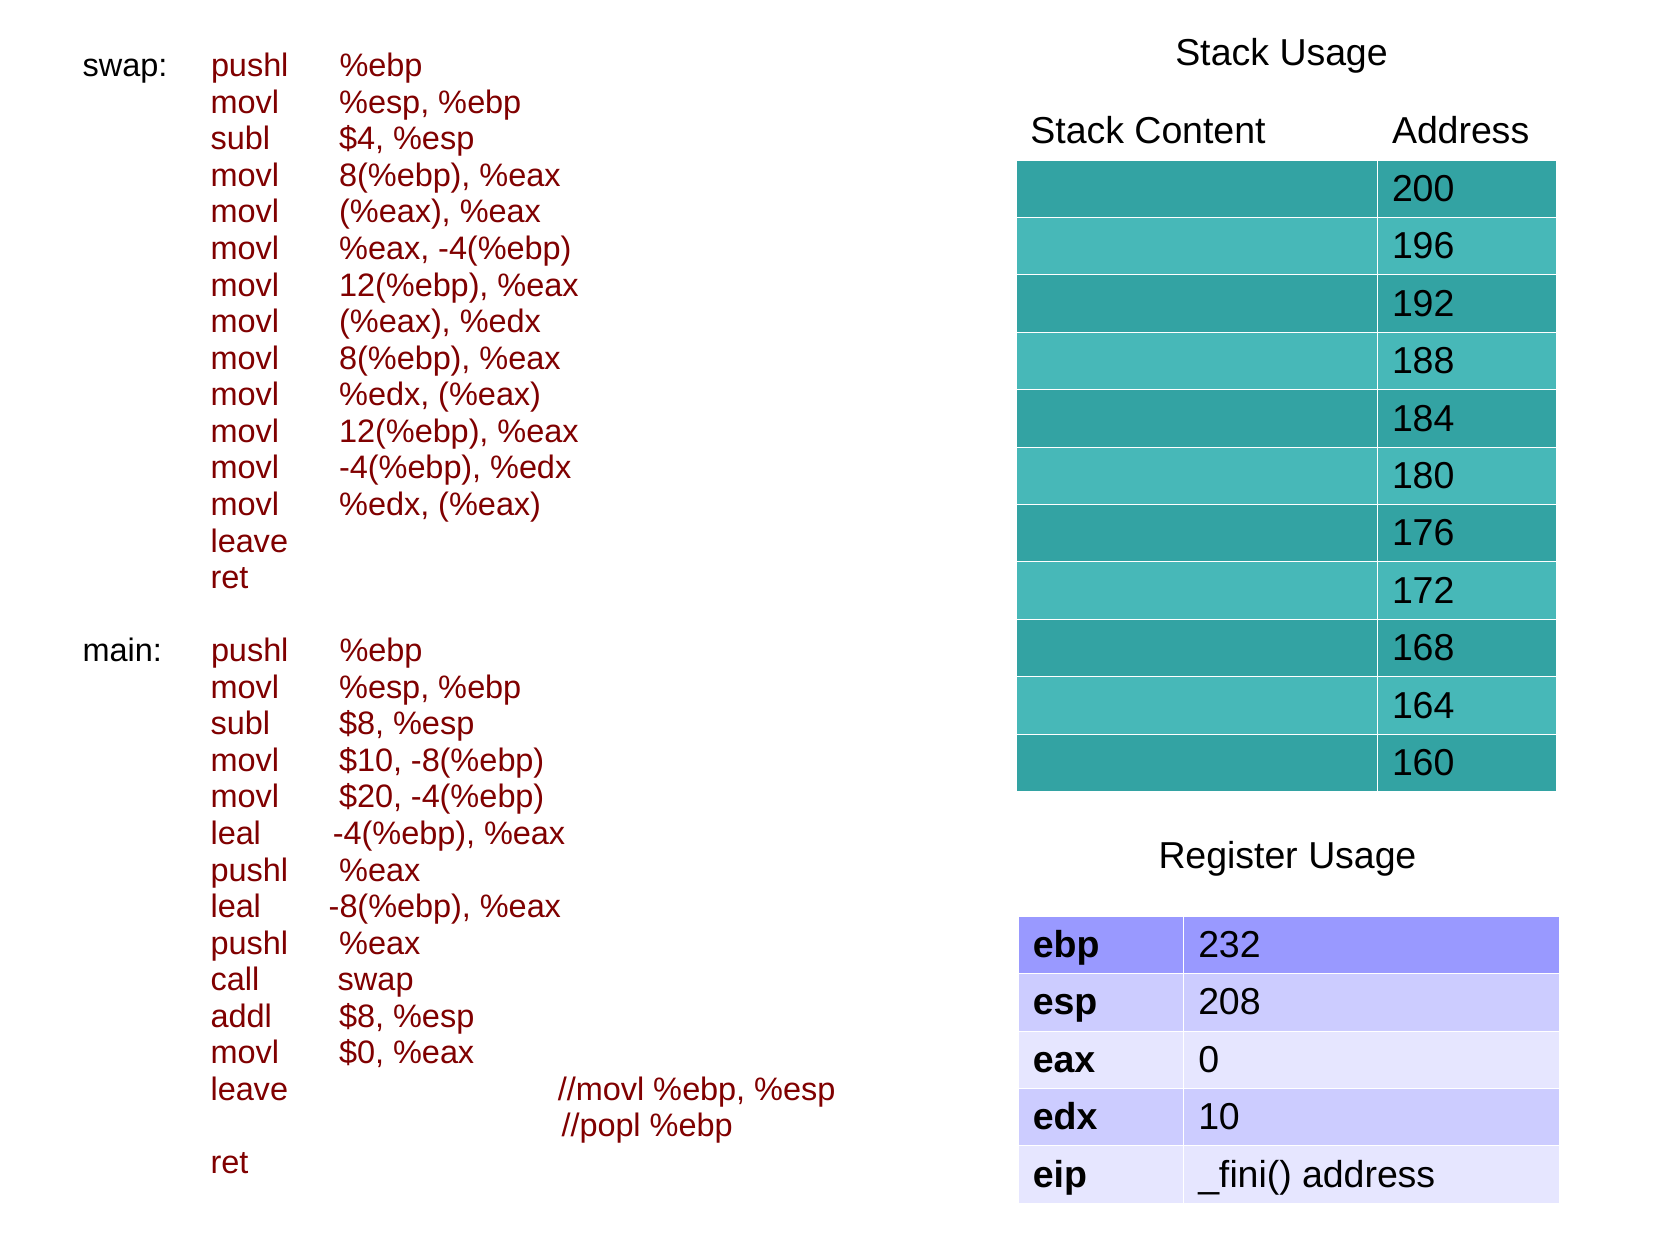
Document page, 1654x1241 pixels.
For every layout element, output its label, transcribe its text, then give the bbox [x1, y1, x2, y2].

table_cell eip [1019, 1146, 1183, 1203]
table_cell 184 [1378, 390, 1556, 447]
table_cell [1017, 218, 1377, 274]
table_cell 168 [1378, 620, 1556, 676]
table_cell 164 [1378, 677, 1556, 734]
table_cell _fini() address [1184, 1146, 1559, 1203]
table_cell [1017, 390, 1377, 447]
table_cell [1017, 562, 1377, 619]
table_cell esp [1019, 974, 1183, 1031]
table_cell 10 [1184, 1089, 1559, 1145]
table_cell 188 [1378, 333, 1556, 389]
table_cell 176 [1378, 505, 1556, 561]
table_header 232 [1184, 917, 1559, 973]
table_cell [1017, 333, 1377, 389]
table_cell [1017, 677, 1377, 734]
table_header Address [1378, 103, 1556, 160]
table_cell 192 [1378, 275, 1556, 332]
table_cell 208 [1184, 974, 1559, 1031]
text_box Register Usage [1015, 826, 1560, 884]
text_box Stack Usage [1009, 23, 1554, 81]
table_header ebp [1019, 917, 1183, 973]
table_cell edx [1019, 1089, 1183, 1145]
list swap: pushl %ebp movl %esp, %ebp subl $4, %esp movl 8(%ebp), %eax movl (%eax), %eax movl %eax, -4(%ebp) movl 12(%ebp), %eax movl (%eax), %edx movl 8(%ebp), %eax movl %edx, (%eax) movl 12(%ebp), %eax movl -4(%ebp), %edx movl %edx, (%eax) leave ret main: pushl %ebp movl %esp, %ebp subl $8, %esp movl $10, -8(%ebp) movl $20, -4(%ebp) leal -4(%ebp), %eax pushl %eax leal -8(%ebp), %eax pushl %eax call swap addl $8, %esp movl $0, %eax leave //movl %ebp, %esp //popl %ebp ret [82, 47, 969, 1182]
table_cell [1017, 505, 1377, 561]
table_cell [1017, 620, 1377, 676]
table_cell [1017, 735, 1377, 791]
table_cell 200 [1378, 161, 1556, 217]
table_header Stack Content [1017, 103, 1377, 160]
table_cell 180 [1378, 448, 1556, 504]
table_cell 0 [1184, 1032, 1559, 1088]
table_cell [1017, 448, 1377, 504]
table_cell 196 [1378, 218, 1556, 274]
table_cell 160 [1378, 735, 1556, 791]
table_cell [1017, 275, 1377, 332]
table_cell [1017, 161, 1377, 217]
table_cell eax [1019, 1032, 1183, 1088]
table_cell 172 [1378, 562, 1556, 619]
